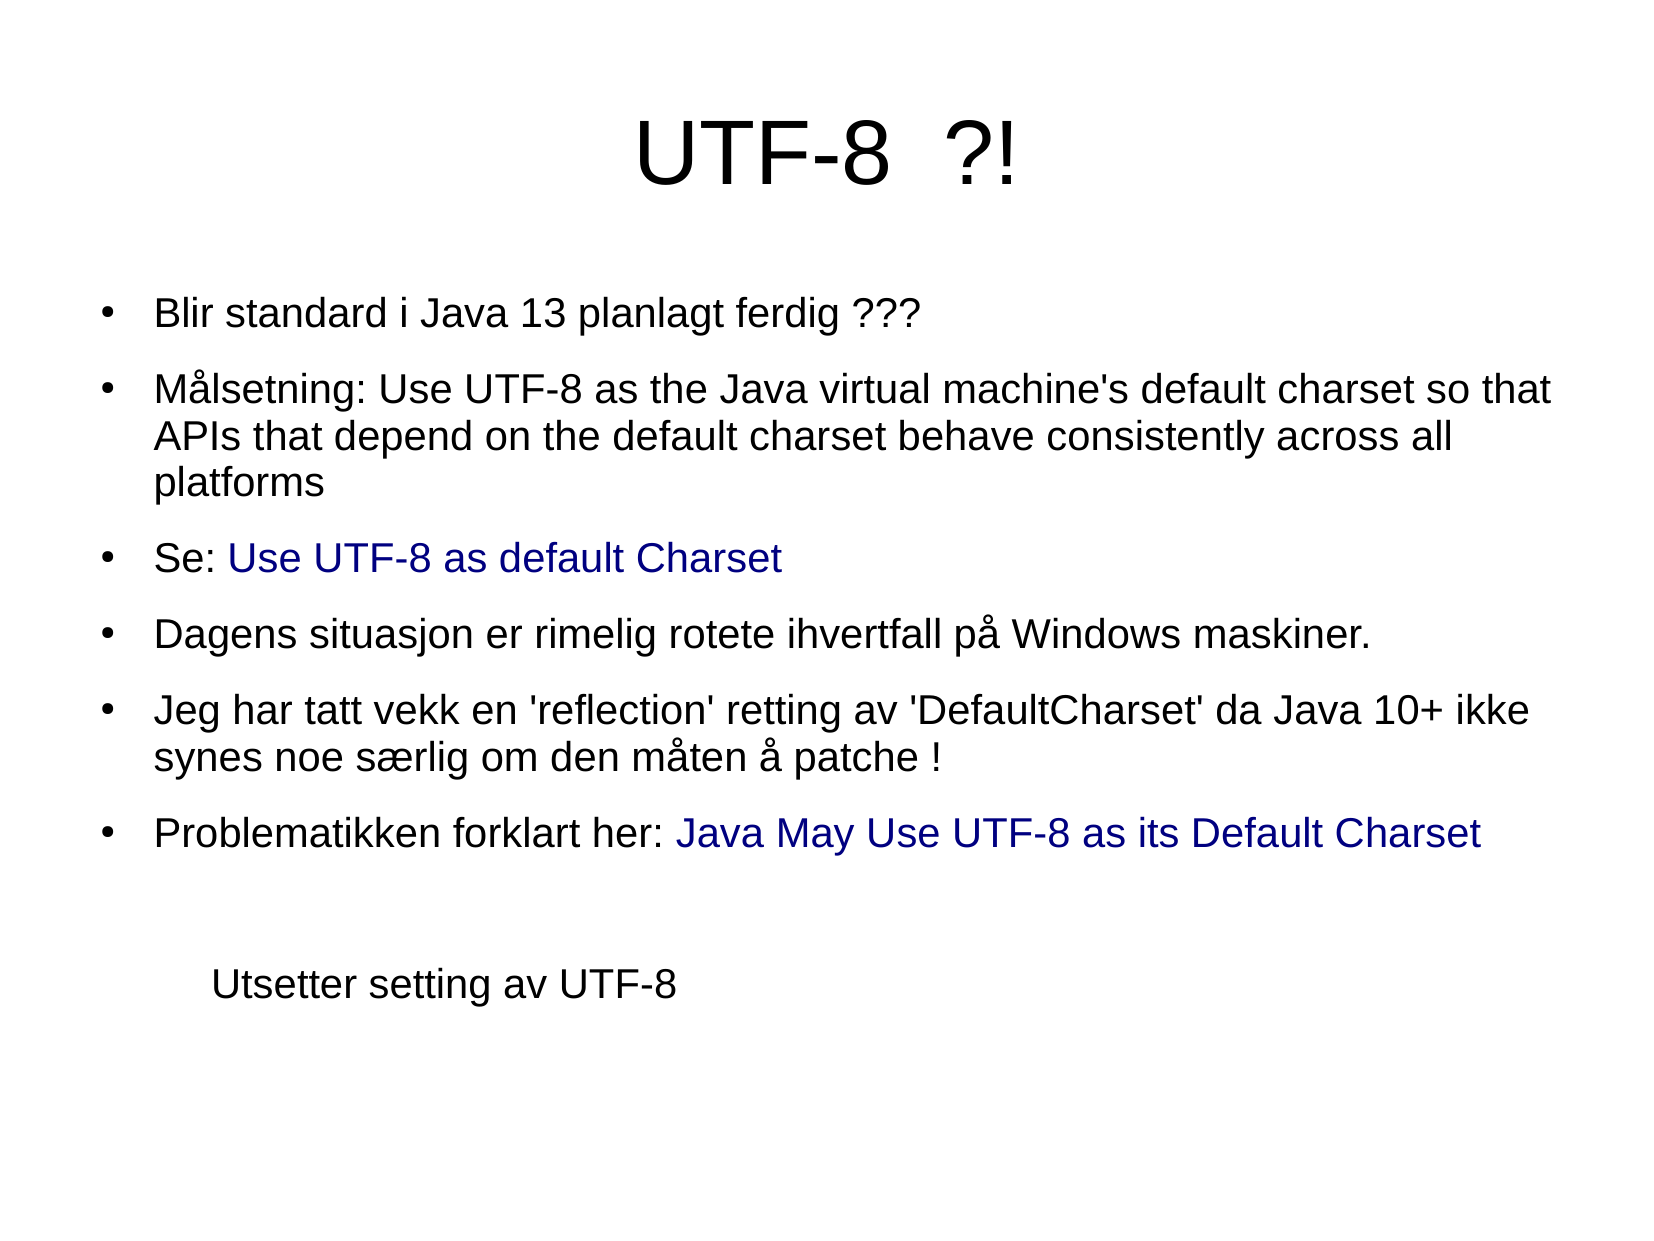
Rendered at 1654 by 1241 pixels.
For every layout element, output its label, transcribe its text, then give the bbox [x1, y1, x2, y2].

title UTF-8 ?! [82, 49, 1571, 257]
list Blir standard i Java 13 planlagt ferdig ??? Målsetning: Use UTF-8 as the Java virtual machine's default charset so that APIs that depend on the default charset behave consistently across all platforms Se: Use UTF-8 as default Charset Dagens situasjon er rimelig rotete ihvertfall på Windows maskiner. Jeg har tatt vekk en 'reflection' retting av 'DefaultCharset' da Java 10+ ikke synes noe særlig om den måten å patche ! Problematikken forklart her: Java May Use UTF-8 as its Default Charset Utsetter setting av UTF-8 [82, 290, 1571, 1109]
